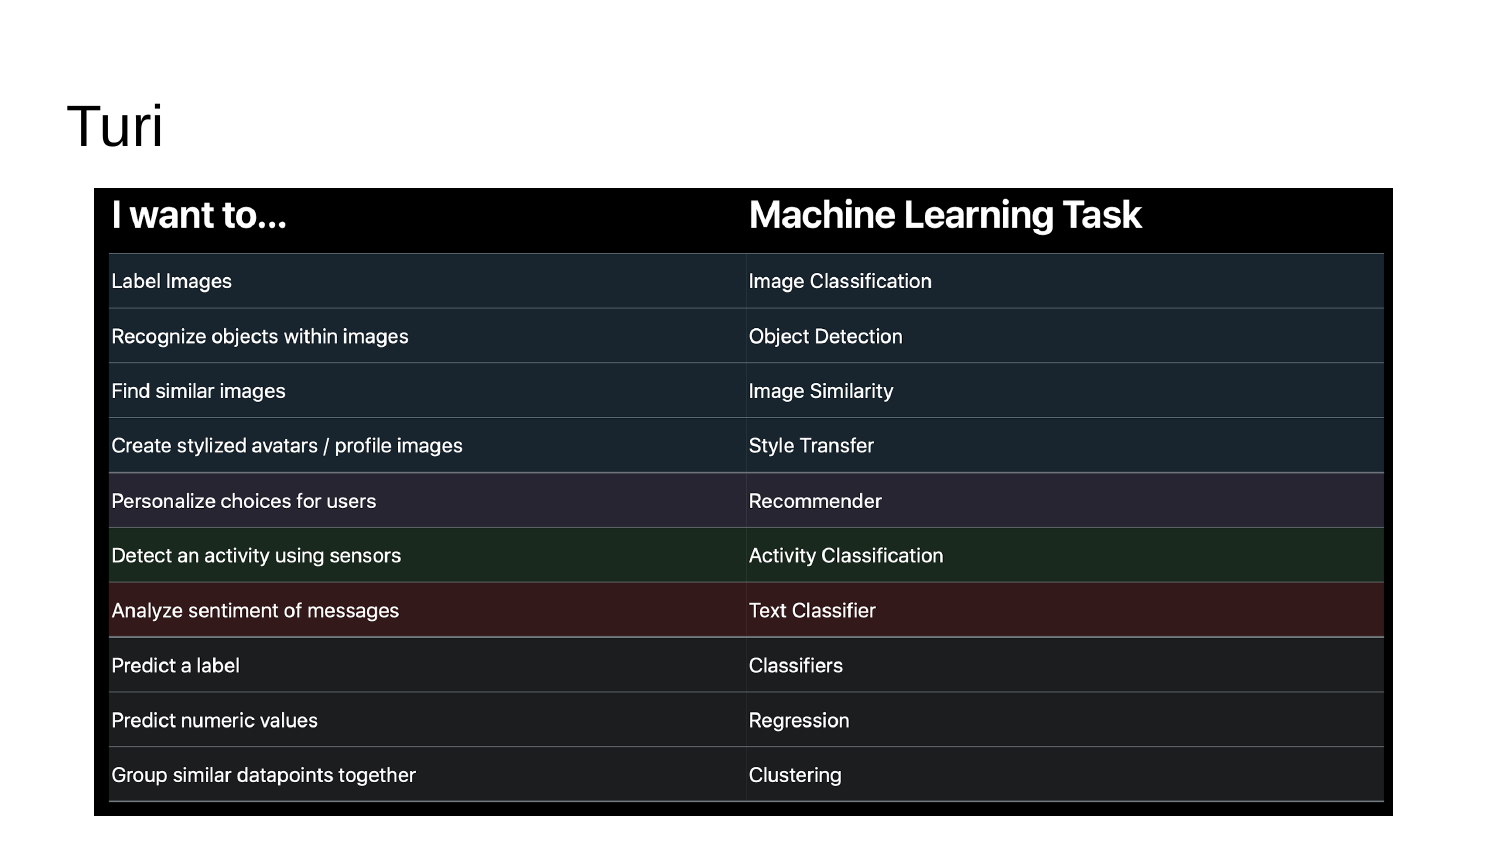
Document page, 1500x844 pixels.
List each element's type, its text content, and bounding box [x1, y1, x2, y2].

title Turi [51, 72, 1449, 167]
picture [94, 188, 1393, 816]
